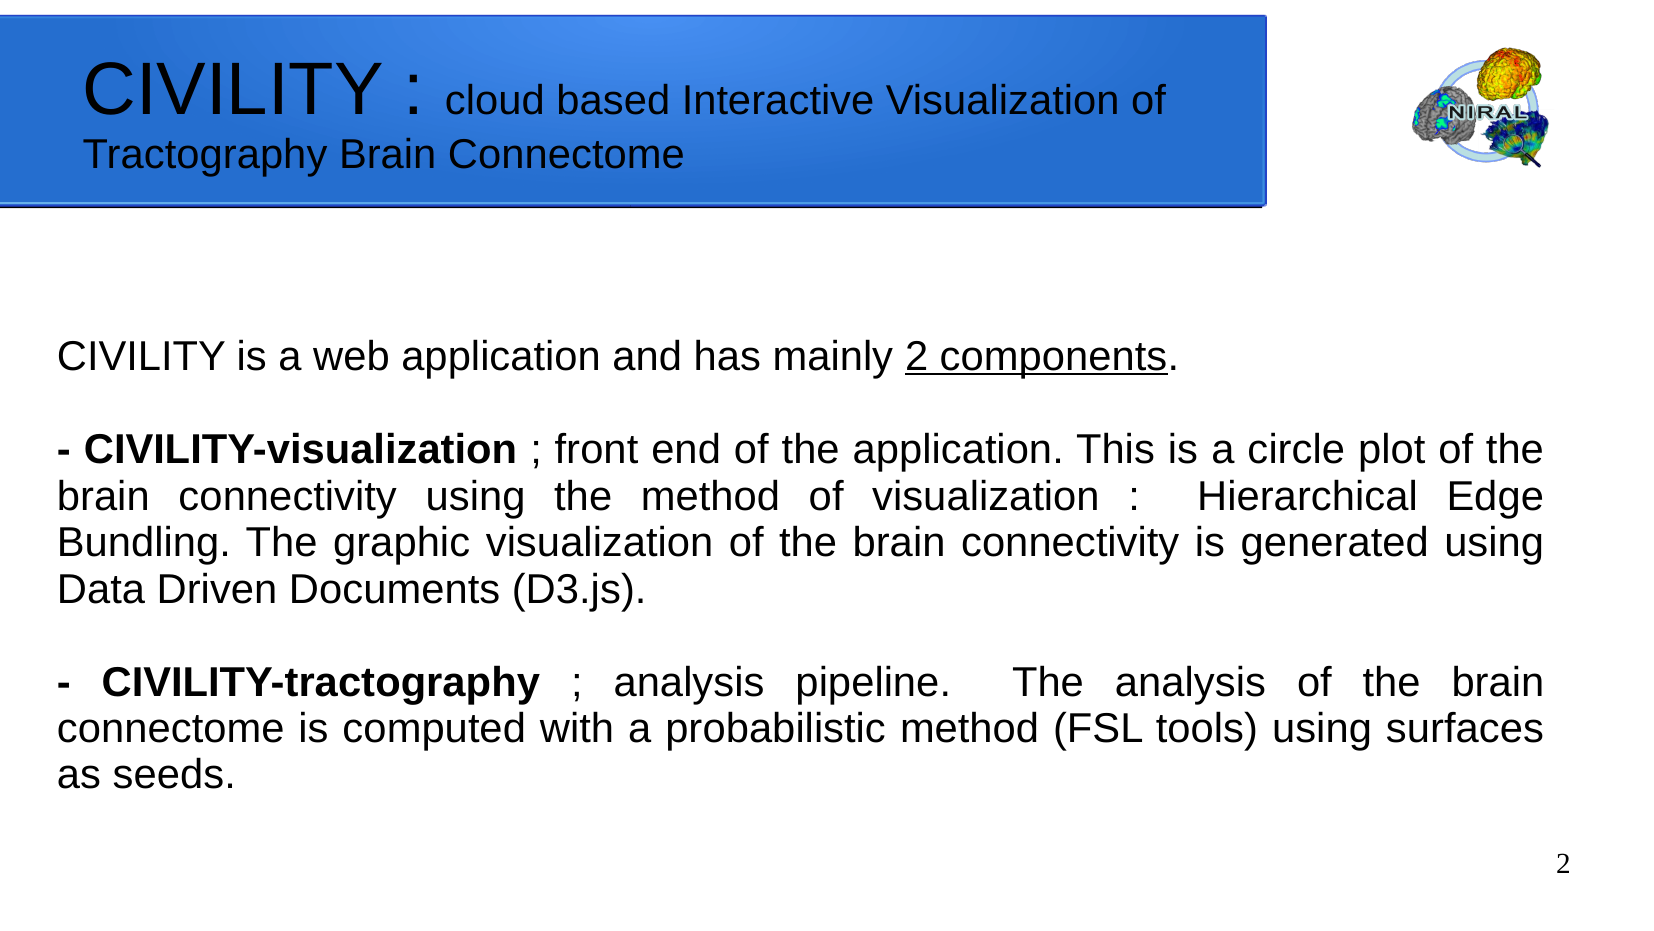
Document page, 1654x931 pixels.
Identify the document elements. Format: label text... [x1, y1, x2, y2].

picture [0, 13, 1270, 212]
title CIVILITY : cloud based Interactive Visualization of Tractography Brain Connectome [82, 35, 1235, 189]
list CIVILITY is a web application and has mainly 2 components. - CIVILITY-visualization ; front end of the application. This is a circle plot of the brain connectivity using the method of visualization : Hierarchical Edge Bundling. The graphic visualization of the brain connectivity is generated using Data Driven Documents (D3.js). - CIVILITY-tractography ; analysis pipeline. The analysis of the brain connectome is computed with a probabilistic method (FSL tools) using surfaces as seeds. [56, 240, 1546, 901]
picture [1395, 20, 1576, 196]
